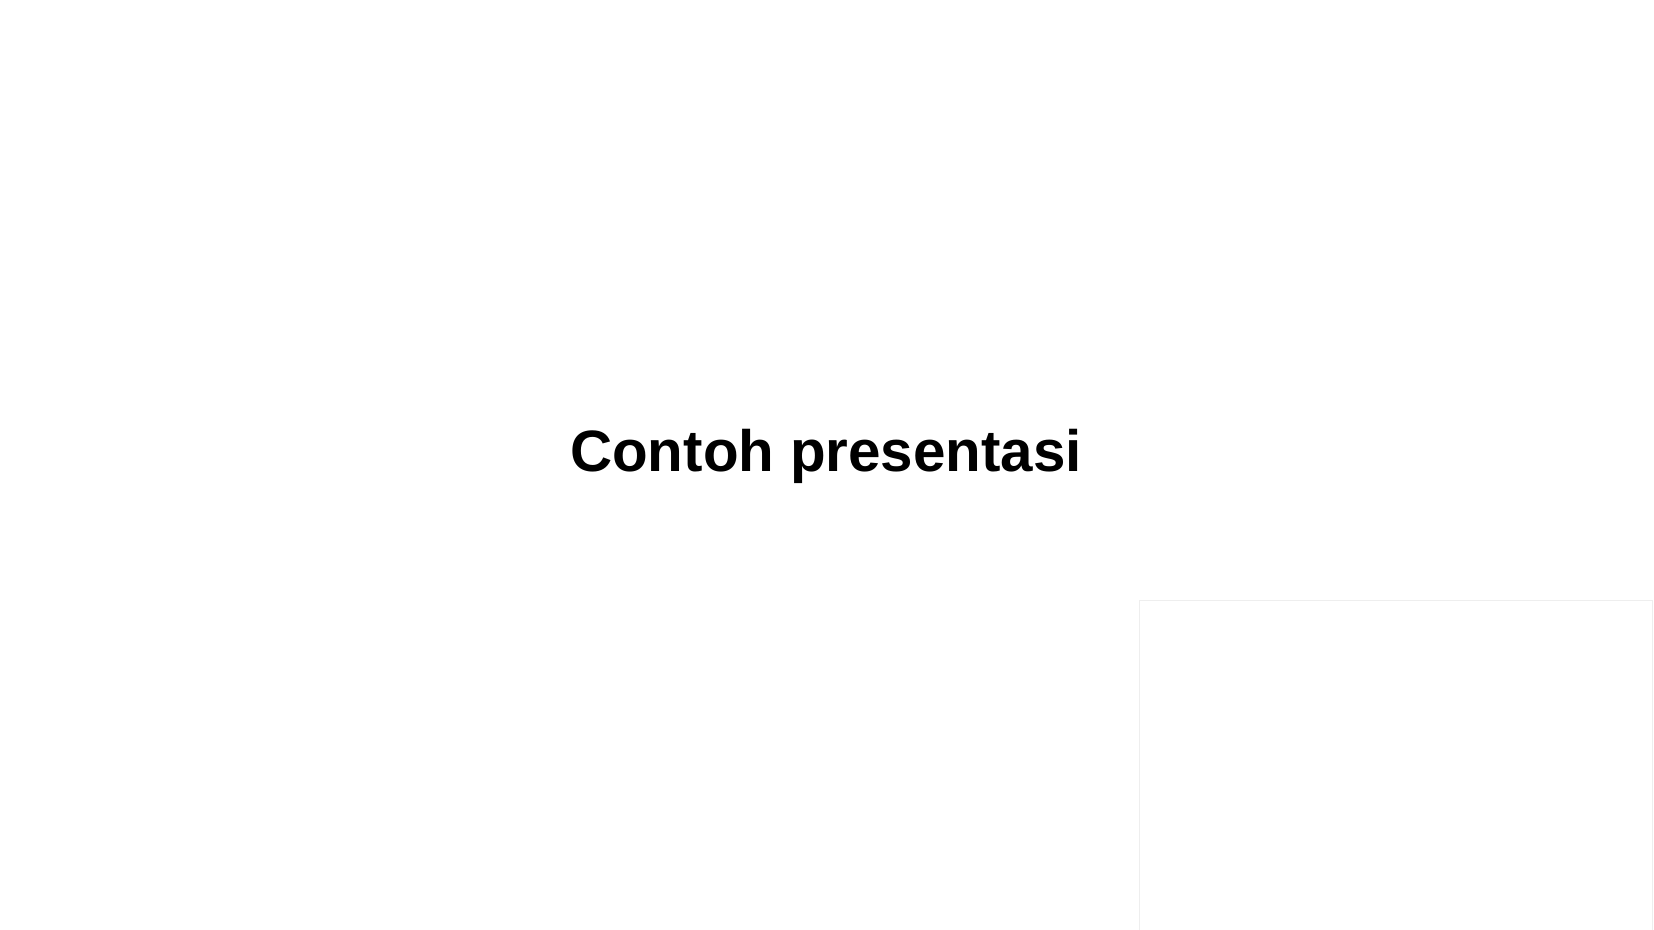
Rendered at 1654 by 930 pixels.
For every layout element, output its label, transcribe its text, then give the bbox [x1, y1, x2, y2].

title Contoh presentasi [82, 373, 1571, 529]
